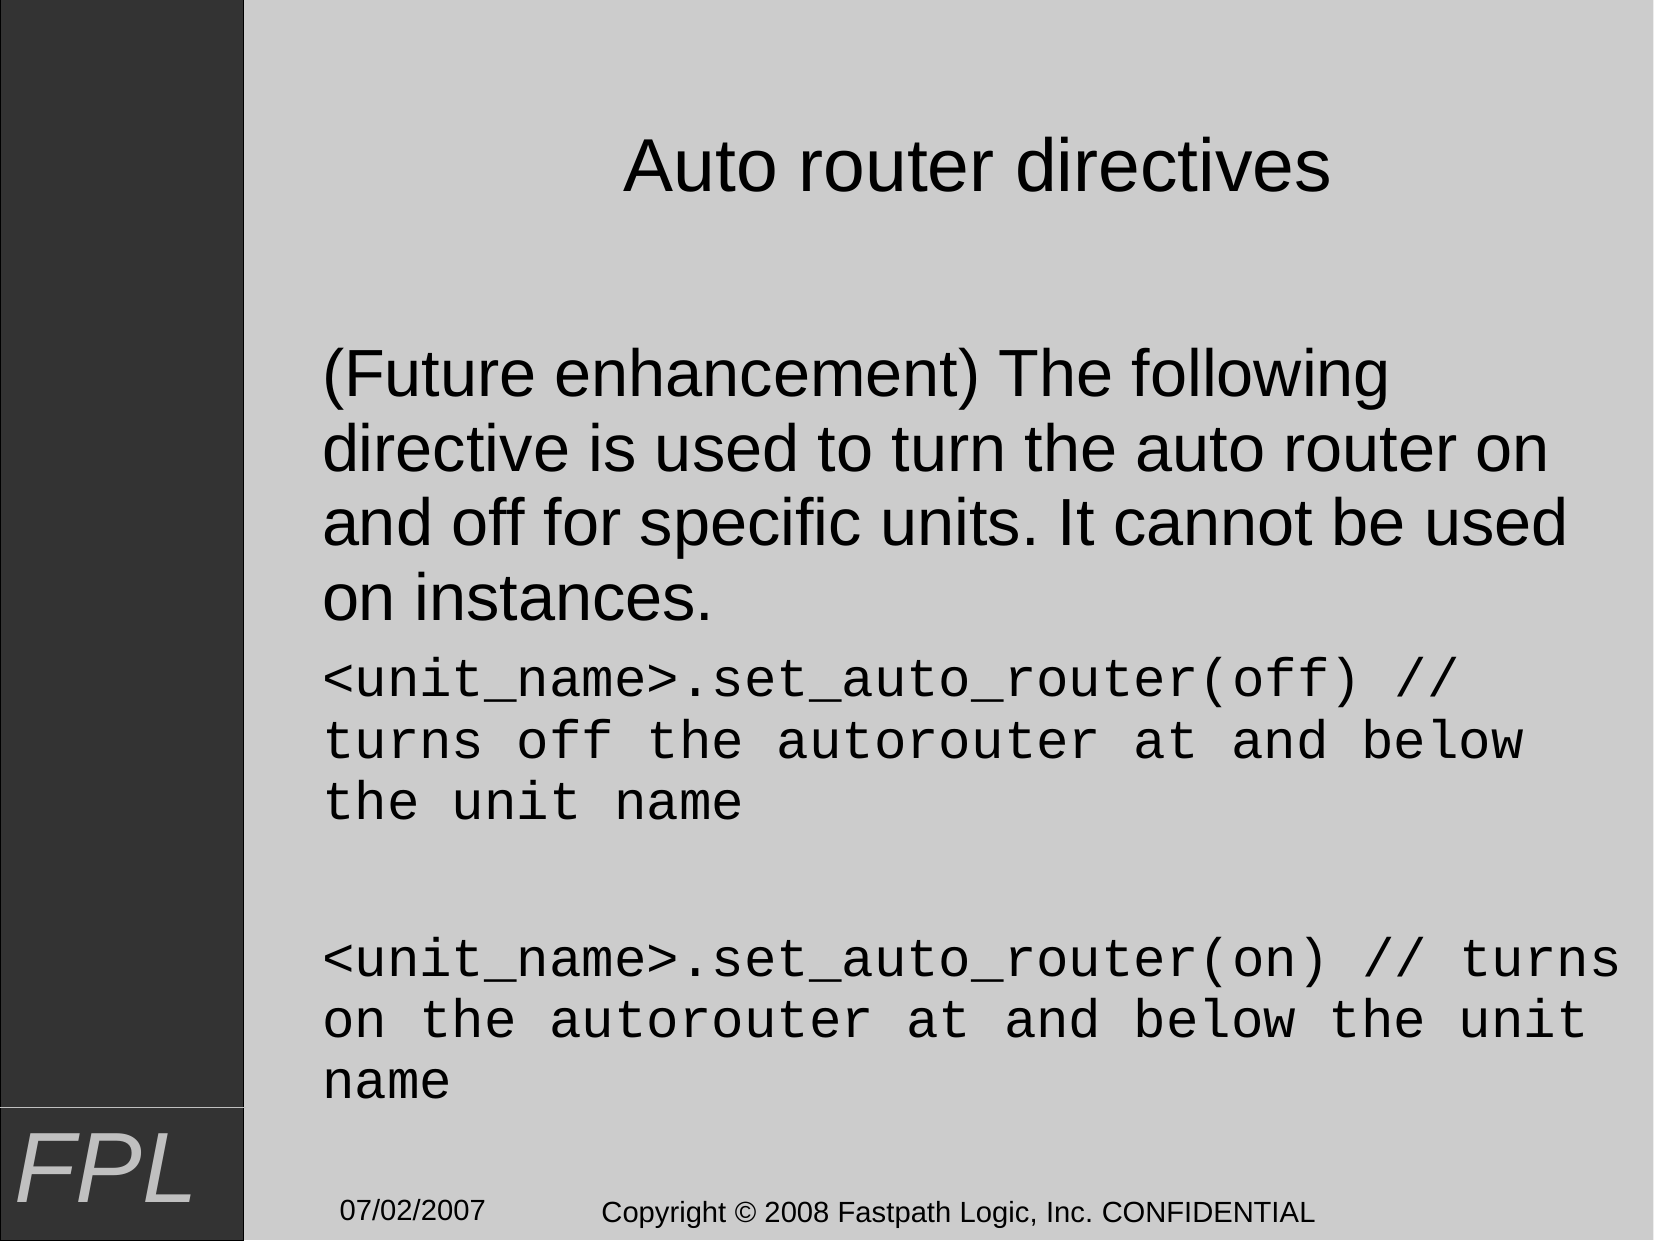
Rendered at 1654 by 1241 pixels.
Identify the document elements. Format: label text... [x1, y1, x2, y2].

title Auto router directives [426, 57, 1529, 272]
subtitle (Future enhancement) The following directive is used to turn the auto router on and off for specific units. It cannot be used on instances. <unit_name>.set_auto_router(off) // turns off the autorouter at and below the unit name <unit_name>.set_auto_router(on) // turns on the autorouter at and below the unit name [322, 272, 1634, 1179]
